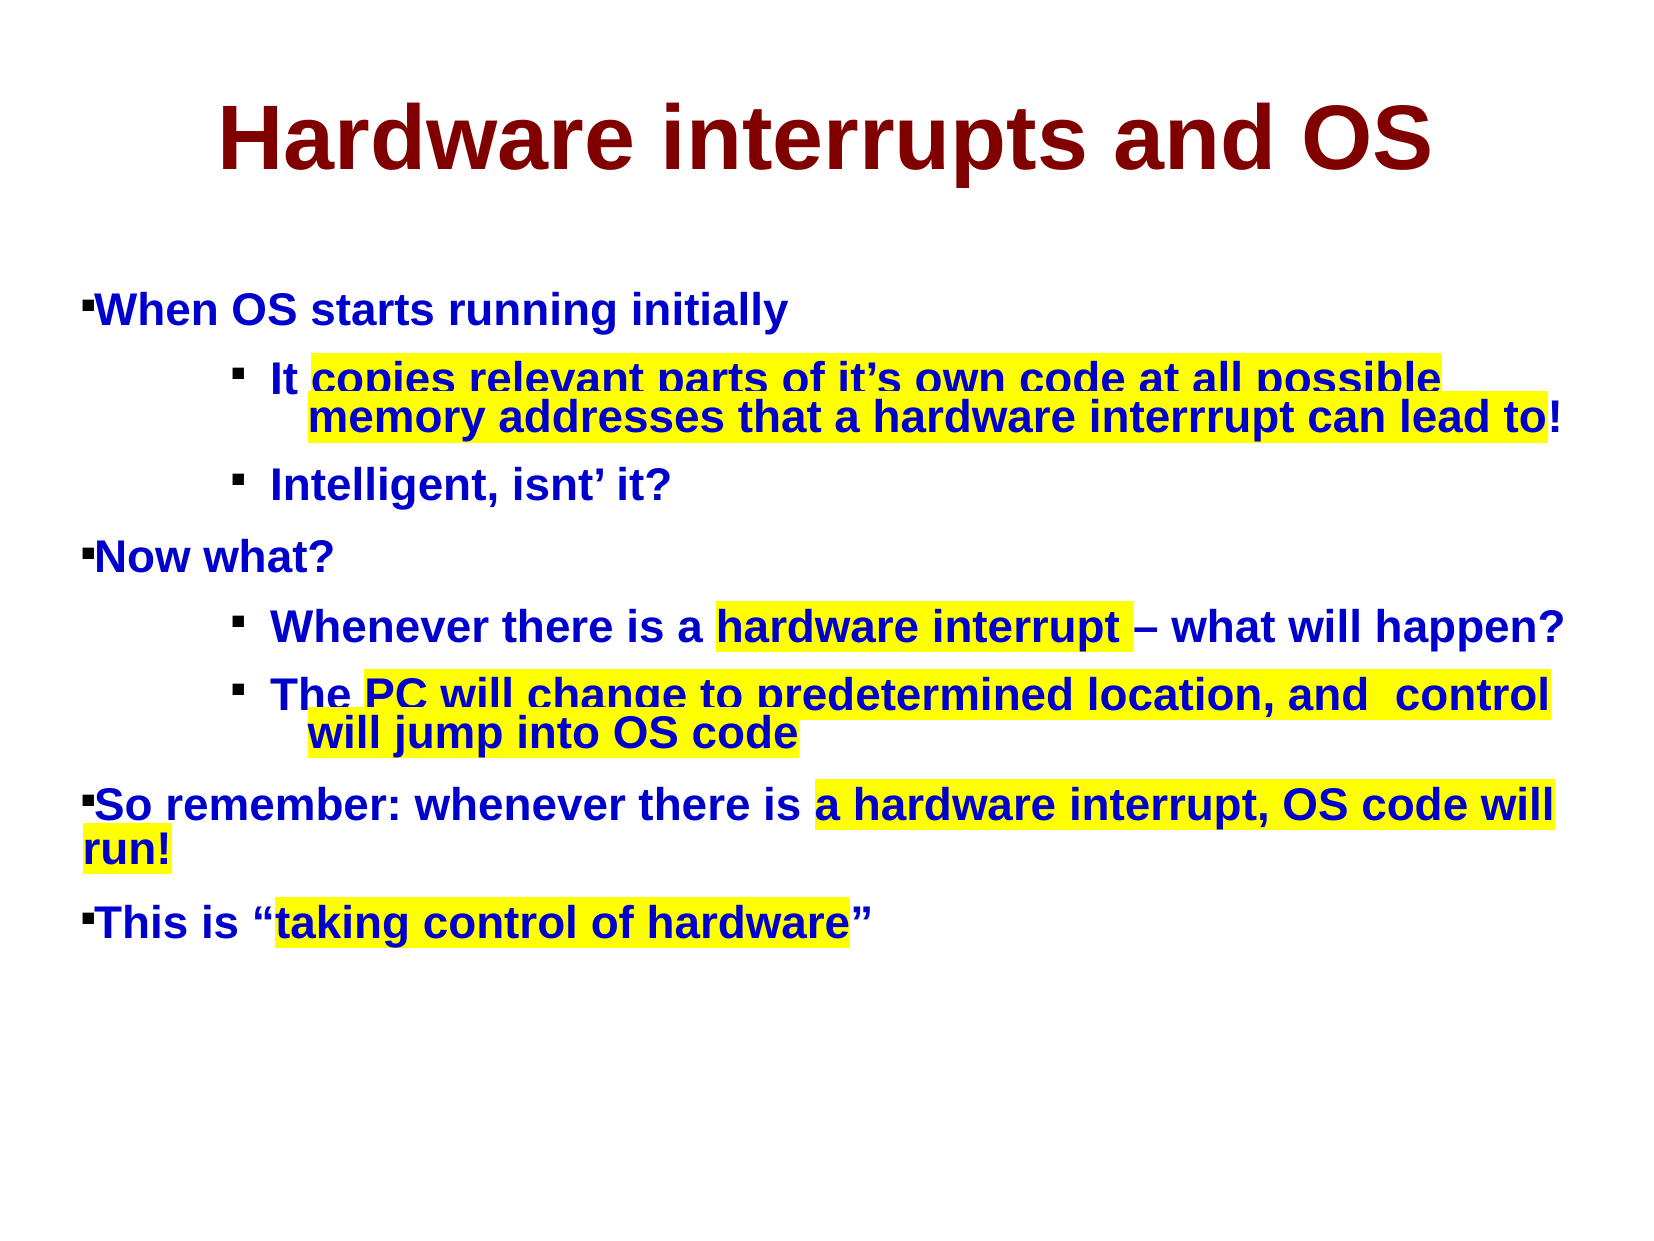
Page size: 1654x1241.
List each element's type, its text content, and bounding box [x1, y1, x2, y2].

title Hardware interrupts and OS [82, 29, 1571, 237]
list When OS starts running initially It copies relevant parts of it’s own code at all possible memory addresses that a hardware interrrupt can lead to! Intelligent, isnt’ it? Now what? Whenever there is a hardware interrupt – what will happen? The PC will change to predetermined location, and control will jump into OS code So remember: whenever there is a hardware interrupt, OS code will run! This is “taking control of hardware” [82, 290, 1571, 1010]
